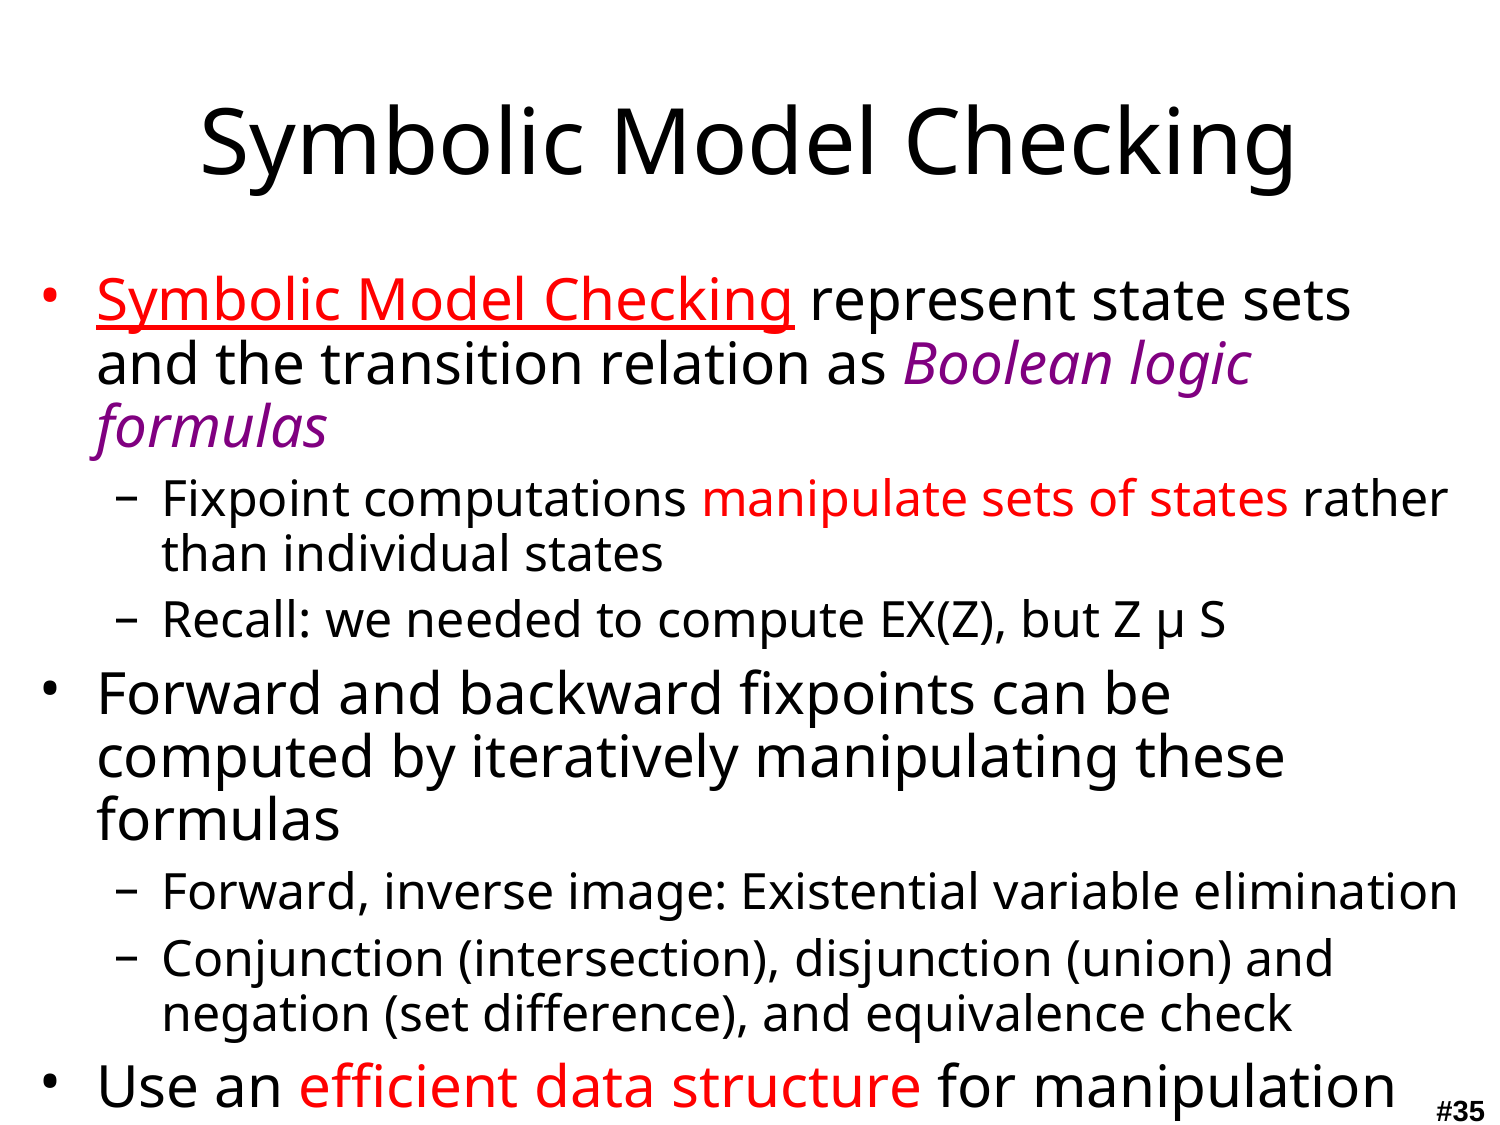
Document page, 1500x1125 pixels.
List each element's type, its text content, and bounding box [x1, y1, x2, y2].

list Symbolic Model Checking represent state sets and the transition relation as Boolean logic formulas Fixpoint computations manipulate sets of states rather than individual states Recall: we needed to compute EX(Z), but Z µ S Forward and backward fixpoints can be computed by iteratively manipulating these formulas Forward, inverse image: Existential variable elimination Conjunction (intersection), disjunction (union) and negation (set difference), and equivalence check Use an efficient data structure for manipulation of Boolean logic formulas Binary Decision Diagrams (BDDs) [24, 262, 1476, 1101]
title Symbolic Model Checking [24, 45, 1476, 233]
